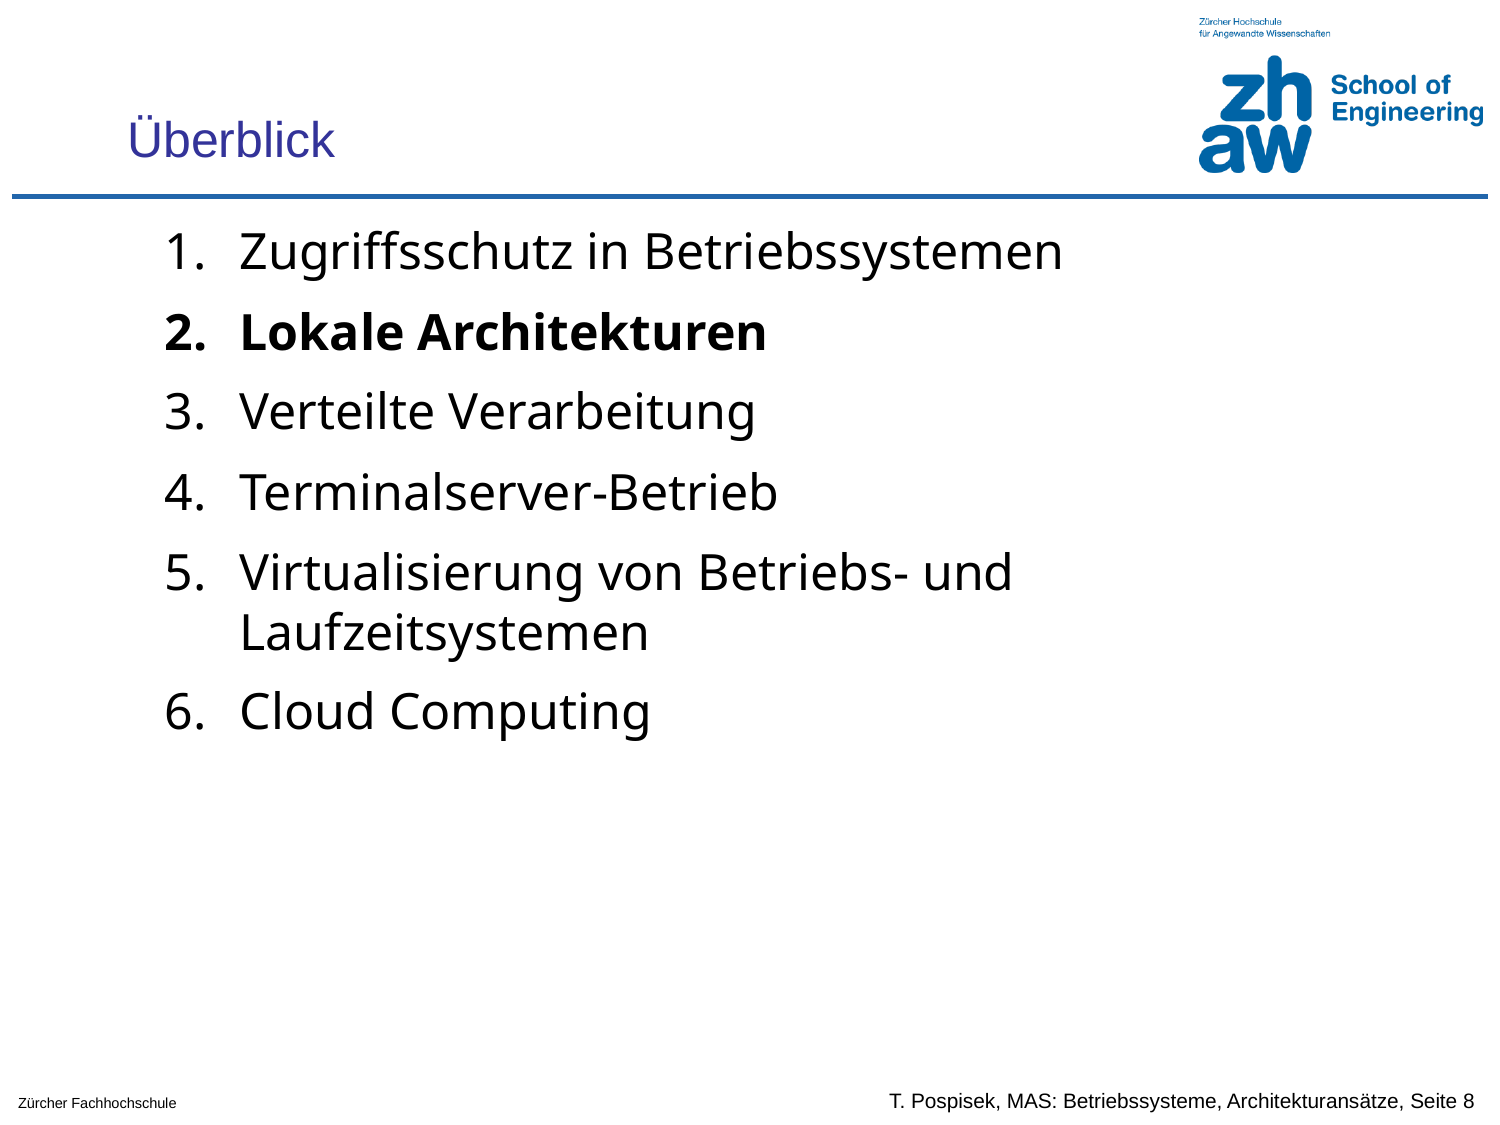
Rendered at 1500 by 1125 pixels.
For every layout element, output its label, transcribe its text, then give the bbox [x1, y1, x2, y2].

title Überblick [112, 50, 1391, 175]
text_box Zugriffsschutz in Betriebssystemen Lokale Architekturen Verteilte Verarbeitung Terminalserver-Betrieb Virtualisierung von Betriebs- und Laufzeitsystemen Cloud Computing [150, 212, 1412, 988]
picture [1199, 18, 1483, 173]
